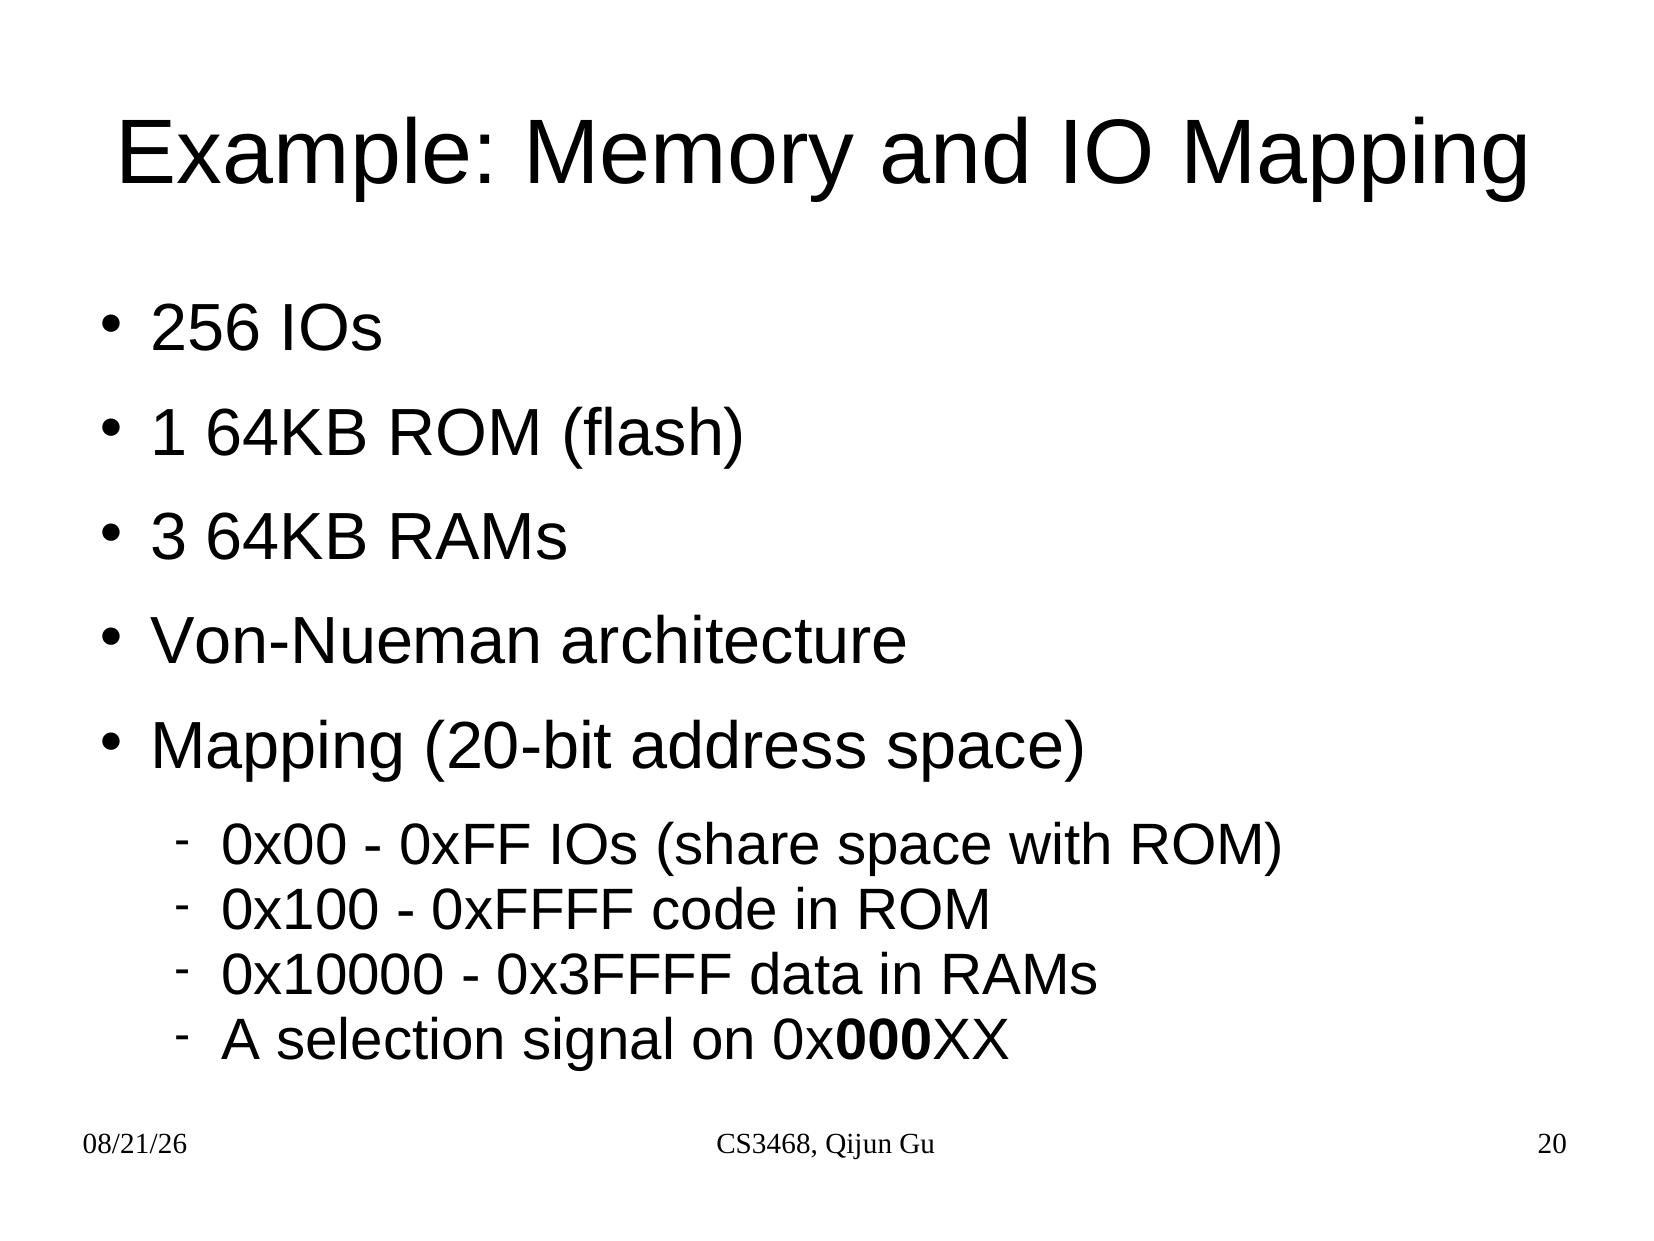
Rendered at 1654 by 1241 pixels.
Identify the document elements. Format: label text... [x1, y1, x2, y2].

title Example: Memory and IO Mapping [82, 49, 1568, 254]
list 256 IOs 1 64KB ROM (flash) 3 64KB RAMs Von-Nueman architecture Mapping (20-bit address space) 0x00 - 0xFF IOs (share space with ROM) 0x100 - 0xFFFF code in ROM 0x10000 - 0x3FFFF data in RAMs A selection signal on 0x000XX [82, 290, 1568, 1106]
